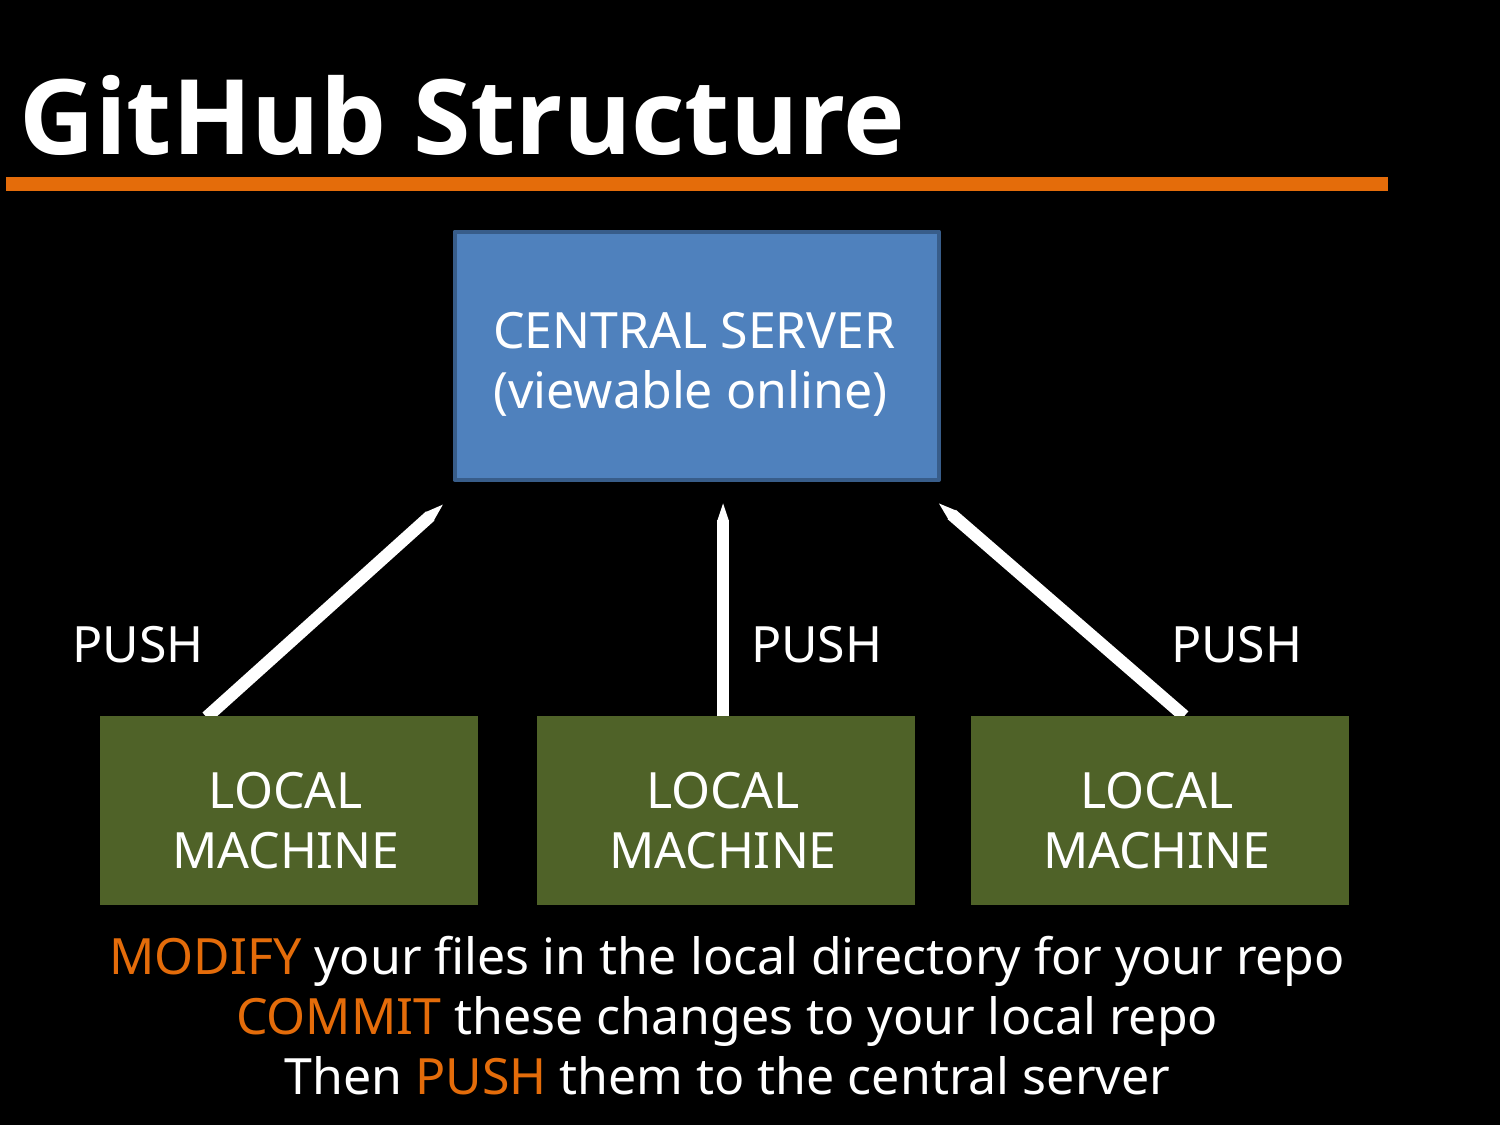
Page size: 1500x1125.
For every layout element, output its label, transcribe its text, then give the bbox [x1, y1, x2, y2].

text_box PUSH [1156, 604, 1332, 681]
text_box [100, 716, 478, 905]
text_box LOCAL MACHINE [1006, 751, 1308, 888]
text_box [455, 232, 939, 480]
text_box LOCAL MACHINE [572, 751, 874, 888]
text_box [971, 716, 1349, 905]
text_box CENTRAL SERVER (viewable online) [478, 290, 940, 428]
text_box [537, 716, 915, 905]
text_box LOCAL MACHINE [135, 751, 437, 888]
text_box PUSH [57, 604, 237, 681]
text_box MODIFY your files in the local directory for your repo COMMIT these changes to your local repo Then PUSH them to the central server [94, 916, 1388, 1114]
text_box GitHub Structure [4, 42, 1388, 185]
text_box PUSH [736, 604, 912, 681]
